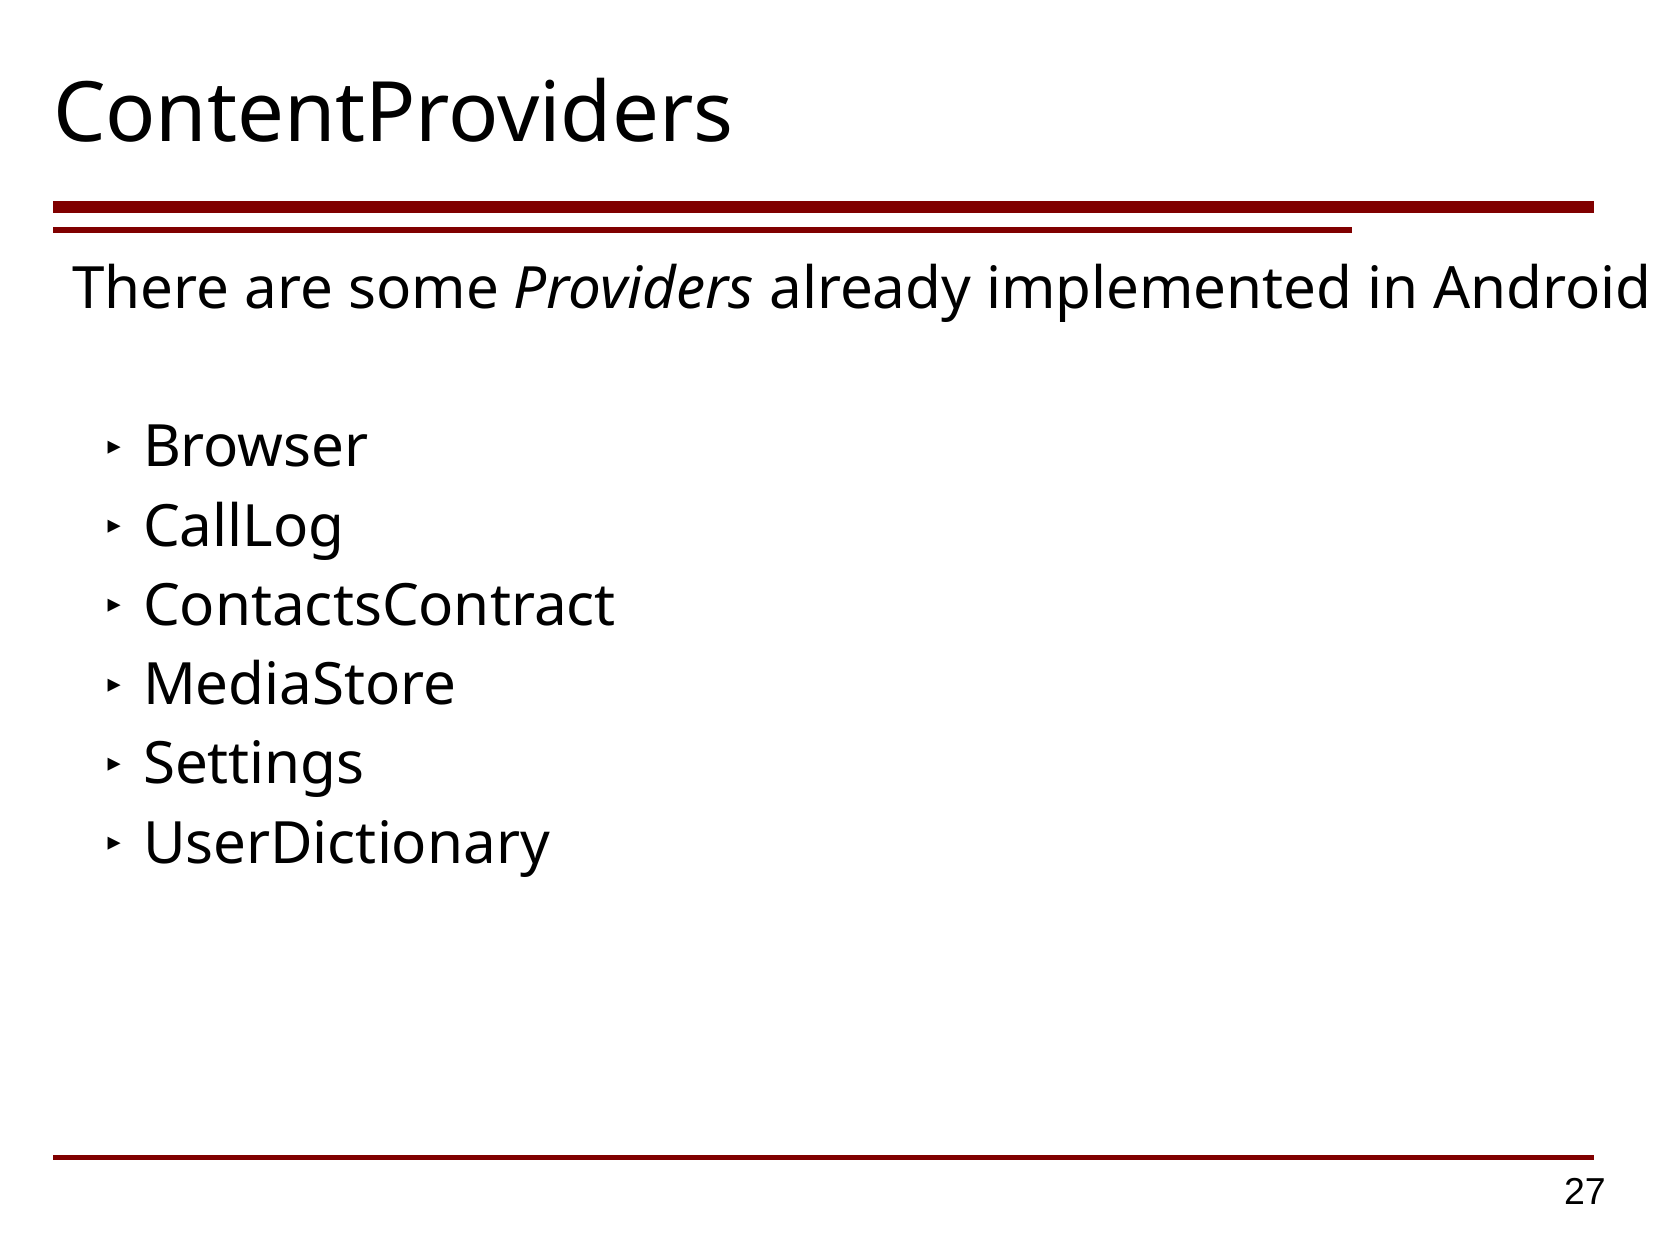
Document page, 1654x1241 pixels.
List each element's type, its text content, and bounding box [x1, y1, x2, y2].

subtitle ContentProviders [53, 48, 1542, 172]
text_box There are some Providers already implemented in Android Browser CallLog ContactsContract MediaStore Settings UserDictionary [57, 238, 1615, 1151]
text_box <número> [35, 1163, 1654, 1221]
